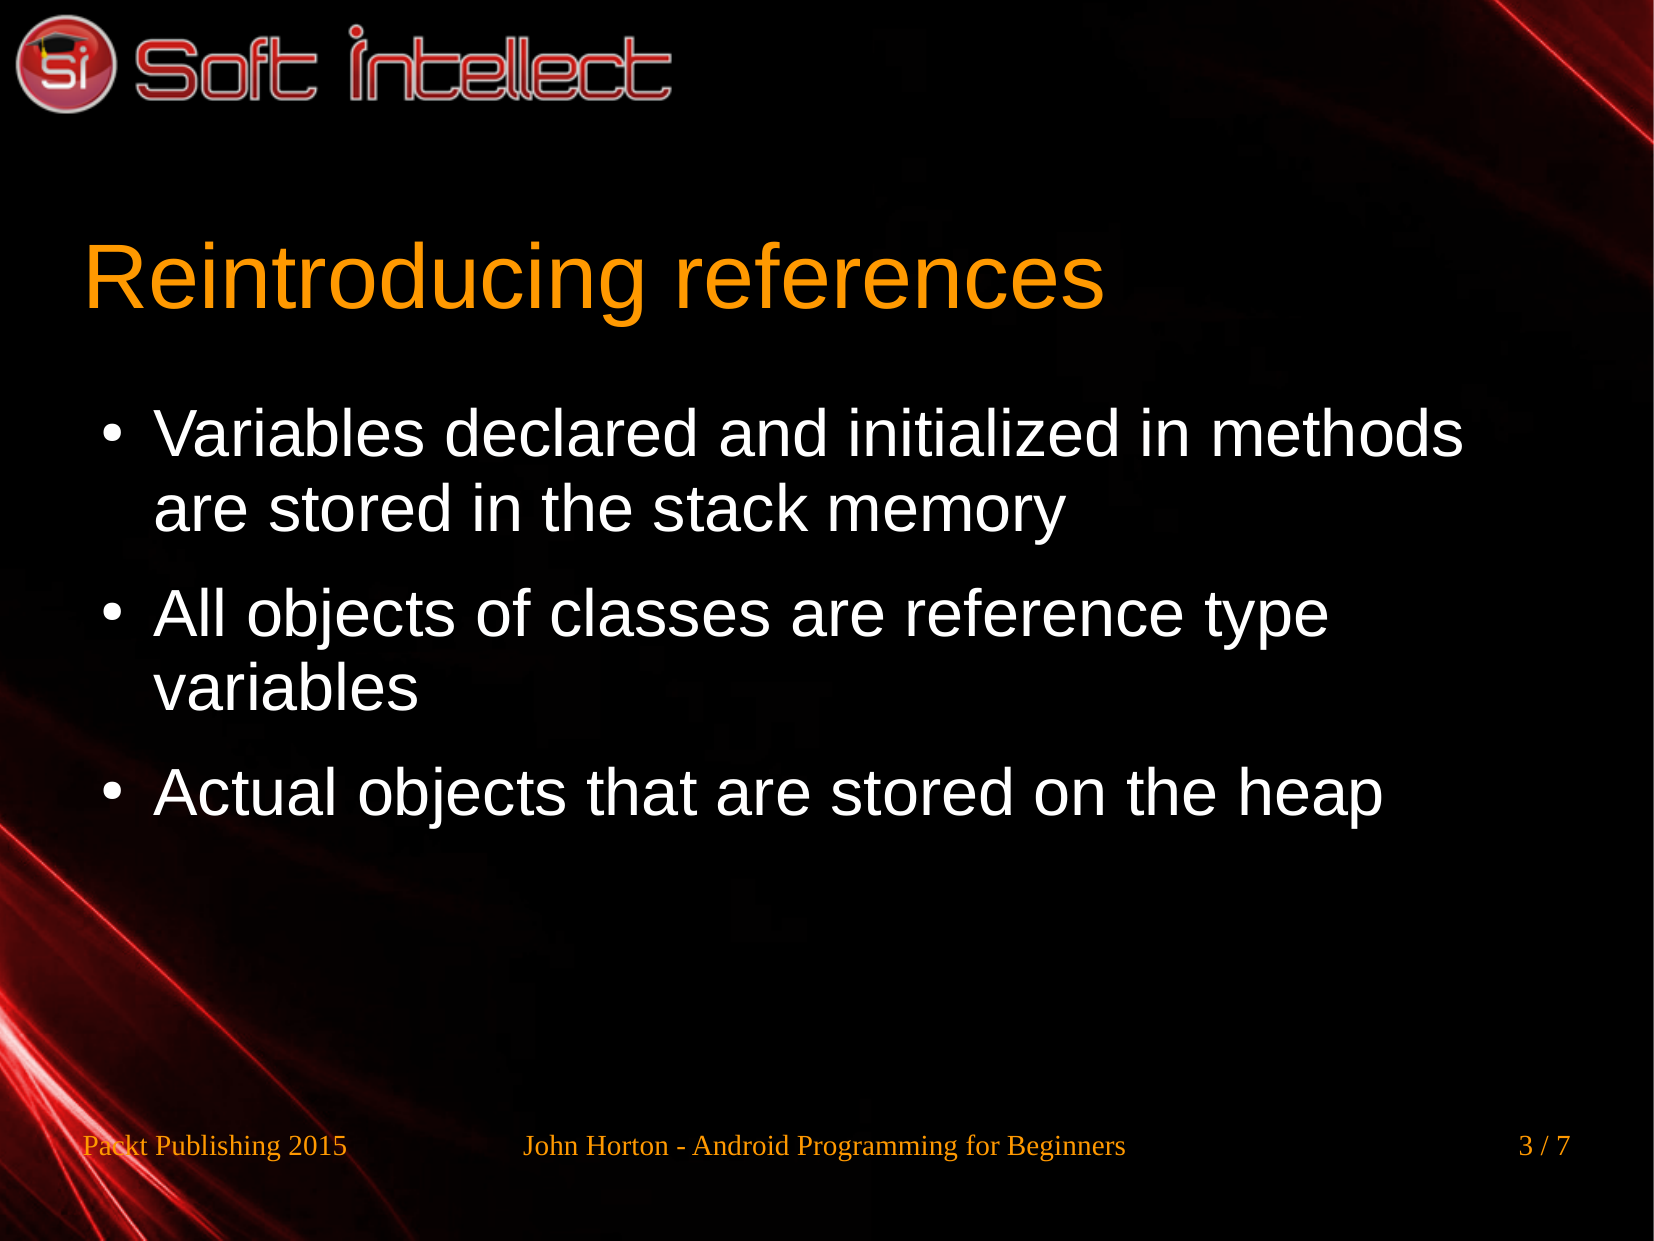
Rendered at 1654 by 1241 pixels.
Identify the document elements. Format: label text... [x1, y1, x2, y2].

list Variables declared and initialized in methods are stored in the stack memory All objects of classes are reference type variables Actual objects that are stored on the heap [82, 396, 1571, 1116]
title Reintroducing references [82, 173, 1571, 381]
picture [0, 0, 1654, 1241]
